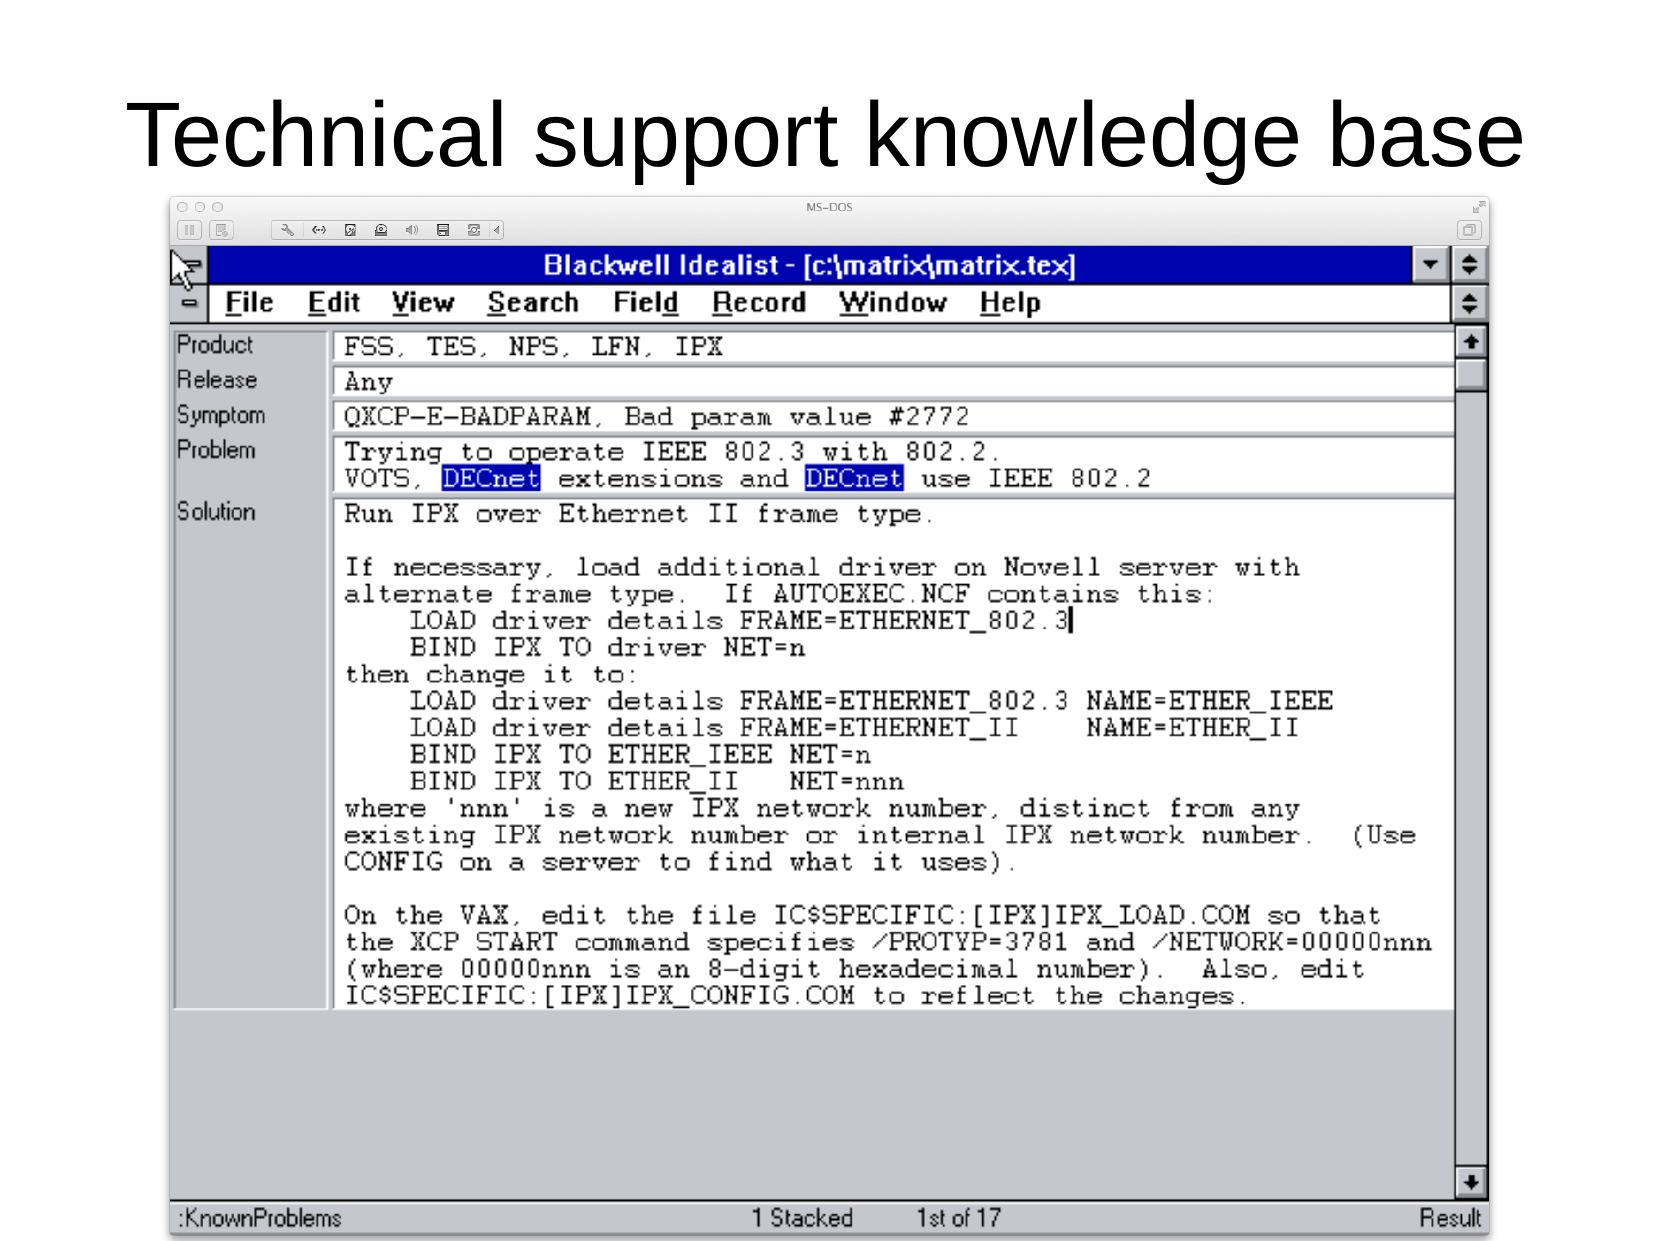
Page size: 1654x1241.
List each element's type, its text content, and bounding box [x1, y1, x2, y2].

picture [157, 188, 1501, 1241]
title Technical support knowledge base [82, 31, 1571, 239]
